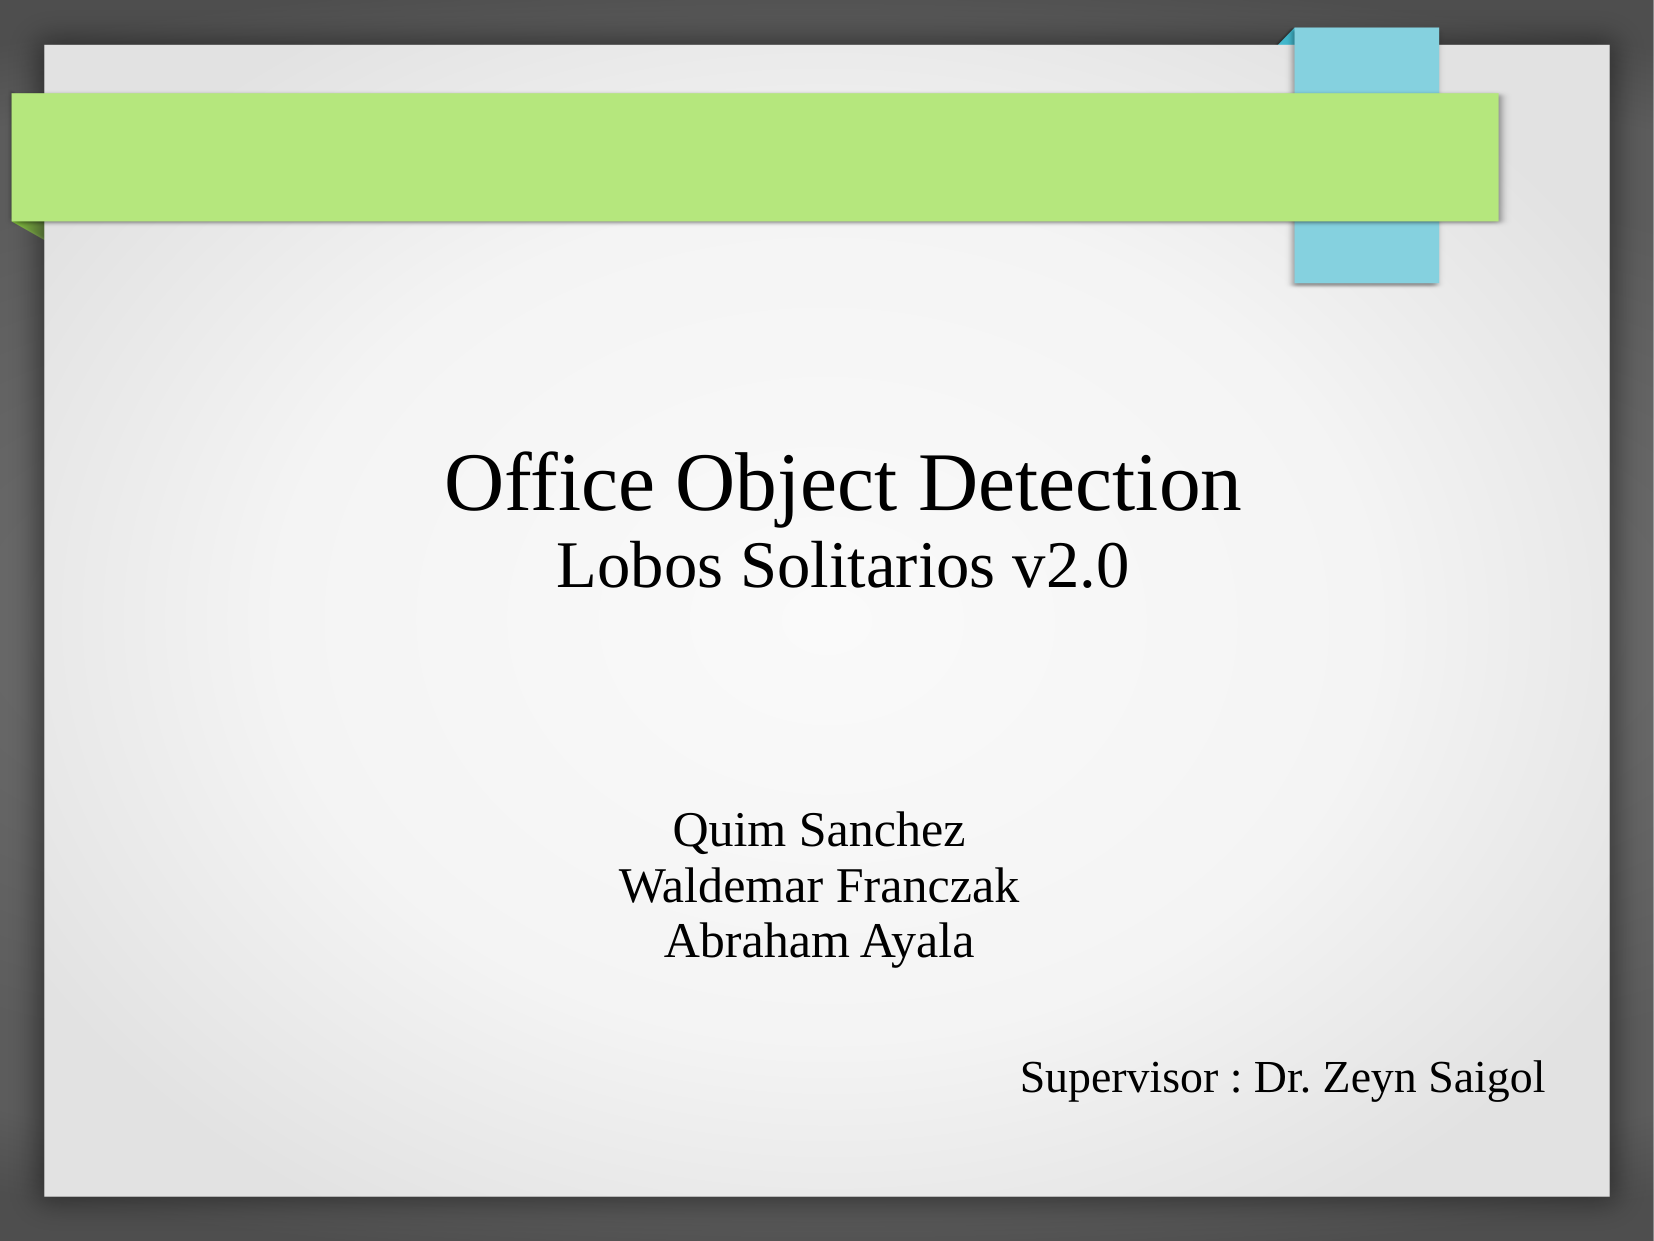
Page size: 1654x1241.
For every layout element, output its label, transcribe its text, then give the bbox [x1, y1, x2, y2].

text_box Quim Sanchez Waldemar Franczak Abraham Ayala [604, 795, 1055, 1021]
text_box Supervisor : Dr. Zeyn Saigol [1005, 1044, 1573, 1111]
subtitle Office Object Detection Lobos Solitarios v2.0 [82, 435, 1606, 825]
picture [0, 0, 1654, 1241]
